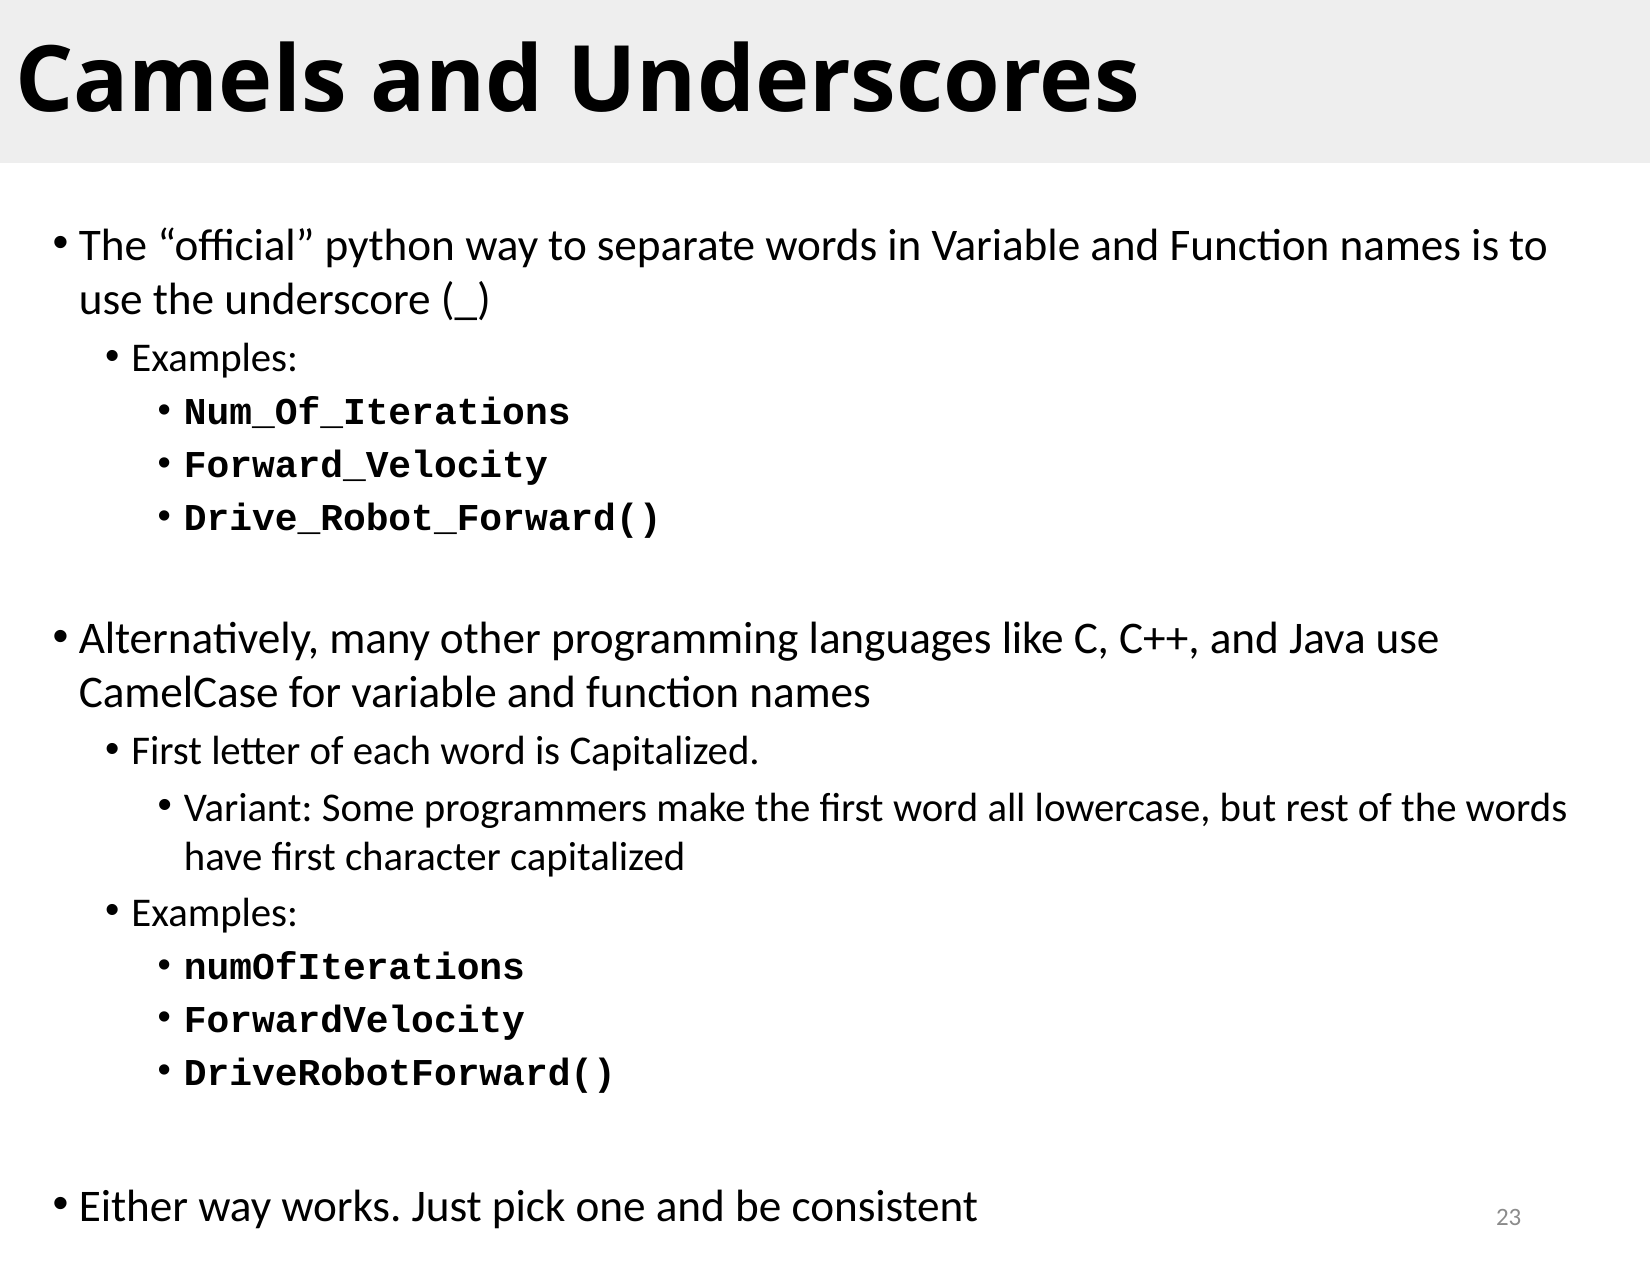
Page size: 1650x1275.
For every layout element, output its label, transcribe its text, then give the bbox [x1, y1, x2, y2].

list The “official” python way to separate words in Variable and Function names is to use the underscore (_) Examples: Num_Of_Iterations Forward_Velocity Drive_Robot_Forward() Alternatively, many other programming languages like C, C++, and Java use CamelCase for variable and function names First letter of each word is Capitalized. Variant: Some programmers make the first word all lowercase, but rest of the words have first character capitalized Examples: numOfIterations ForwardVelocity DriveRobotForward() Either way works. Just pick one and be consistent [37, 207, 1595, 1238]
title Camels and Underscores [0, 0, 1650, 163]
